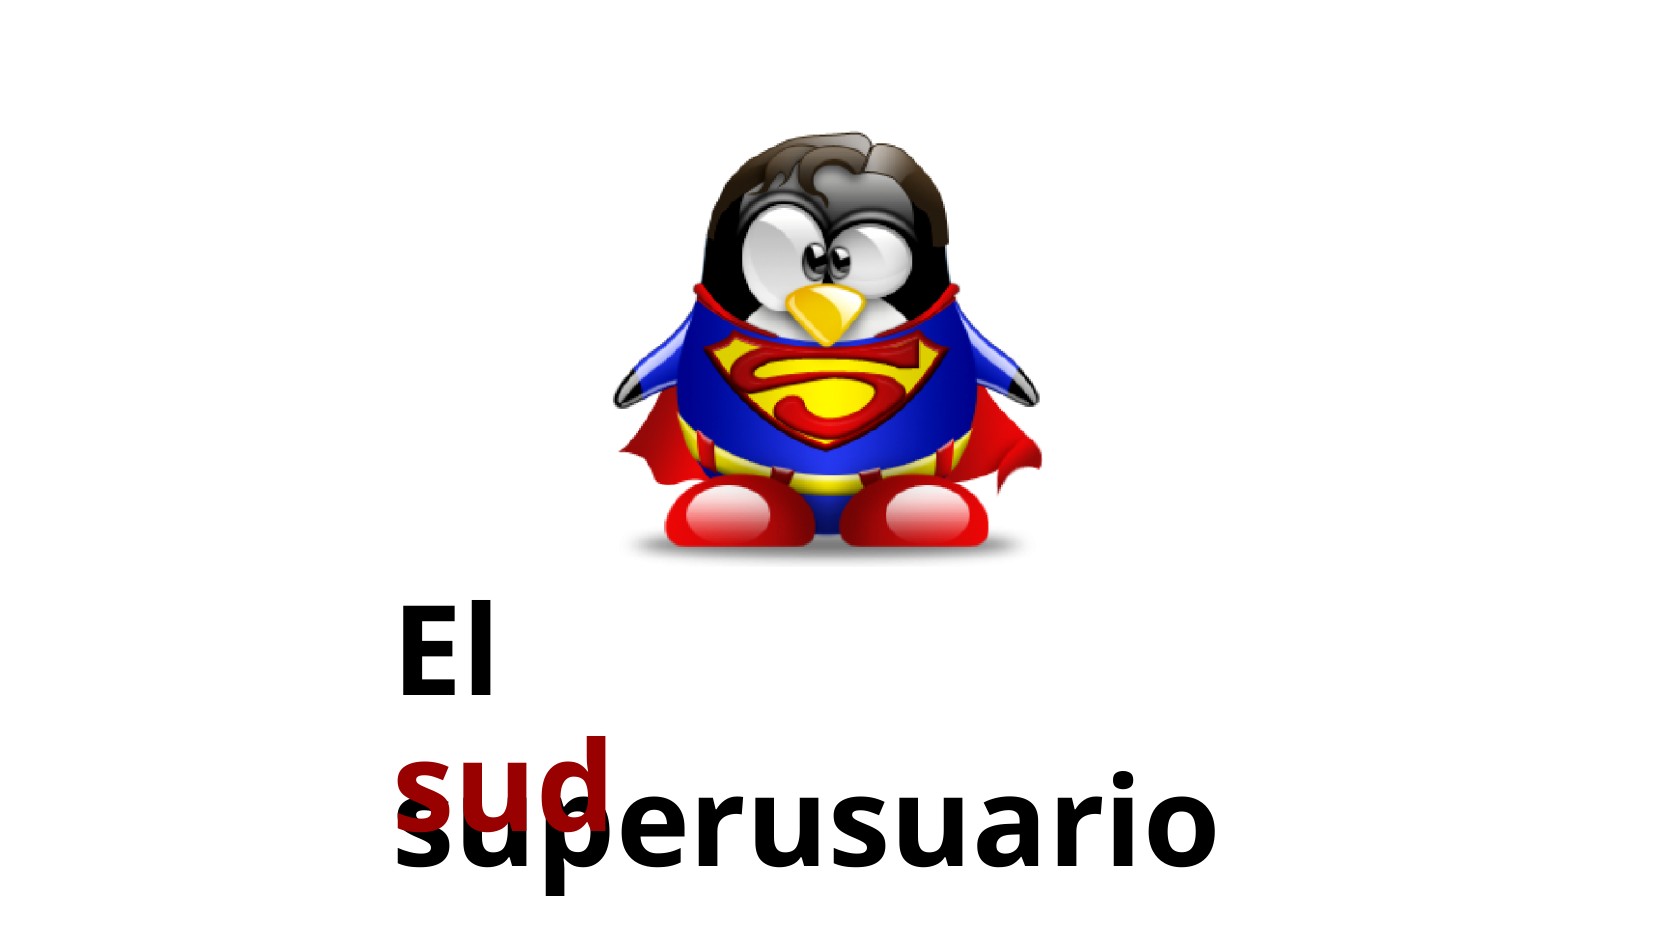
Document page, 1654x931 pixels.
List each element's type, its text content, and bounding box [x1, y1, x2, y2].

text_box sudo [377, 690, 692, 838]
text_box El superusuario [377, 554, 1276, 702]
picture [611, 129, 1043, 567]
